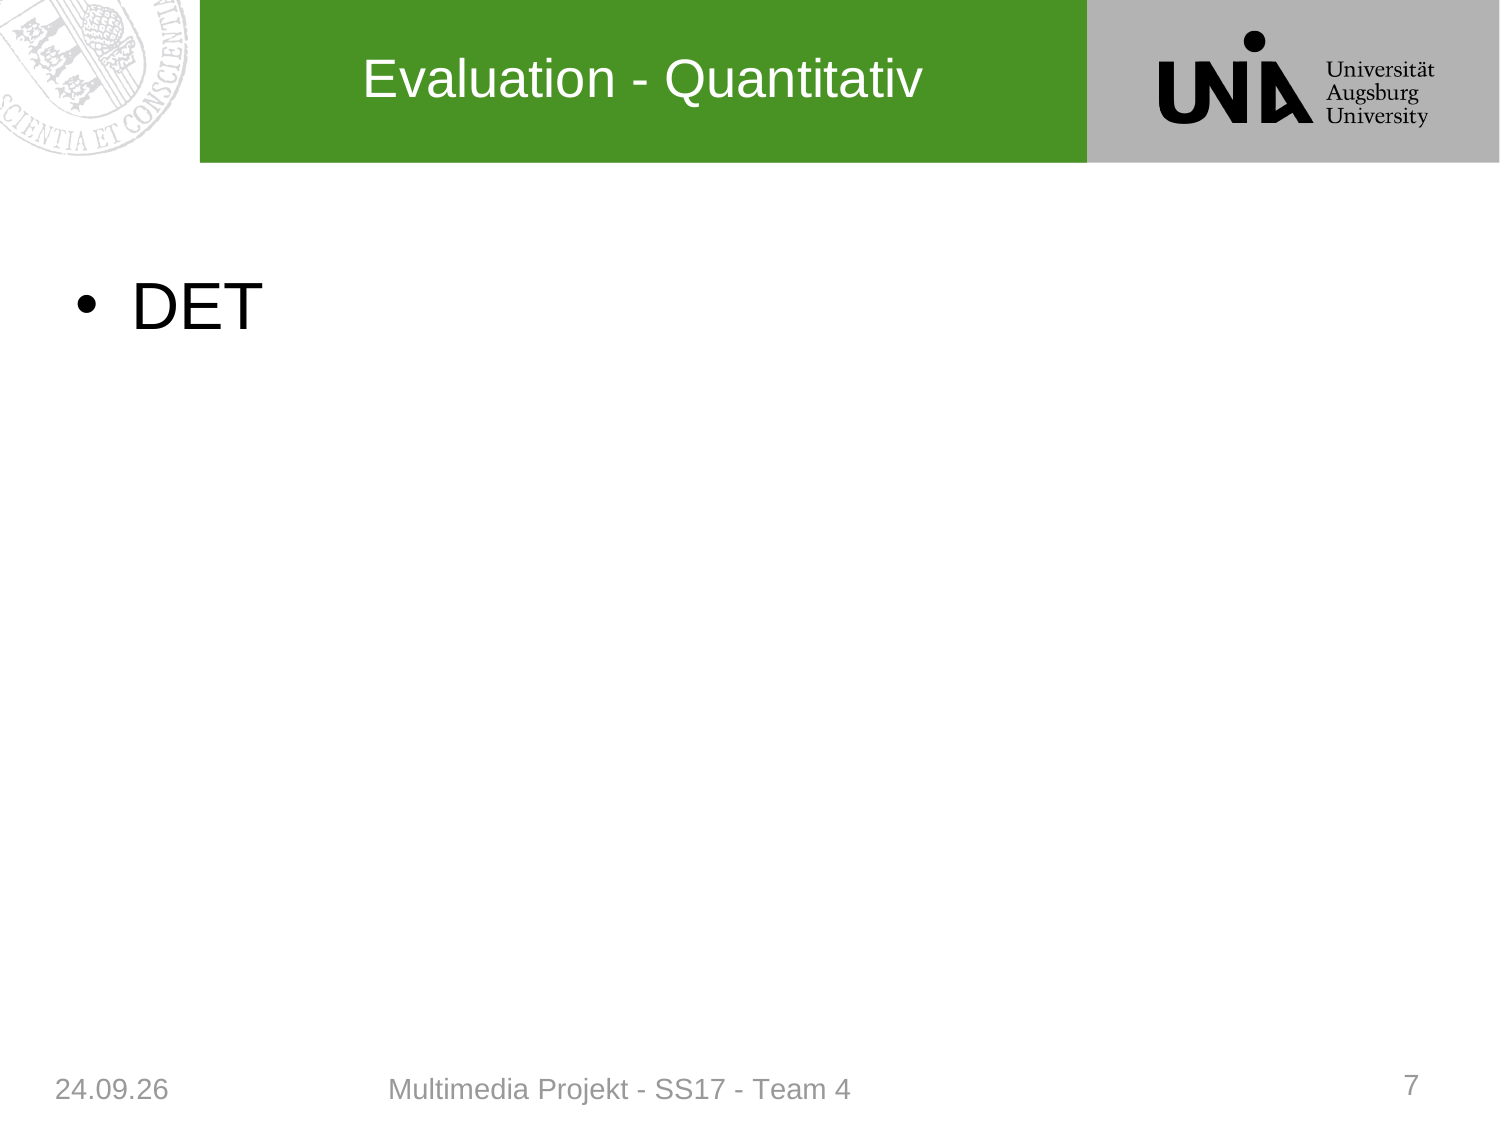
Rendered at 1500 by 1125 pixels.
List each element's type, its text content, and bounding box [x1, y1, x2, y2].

title Evaluation - Quantitativ [199, 35, 1087, 163]
list DET [75, 263, 1426, 1006]
picture [1122, 12, 1488, 271]
picture [0, 0, 188, 156]
